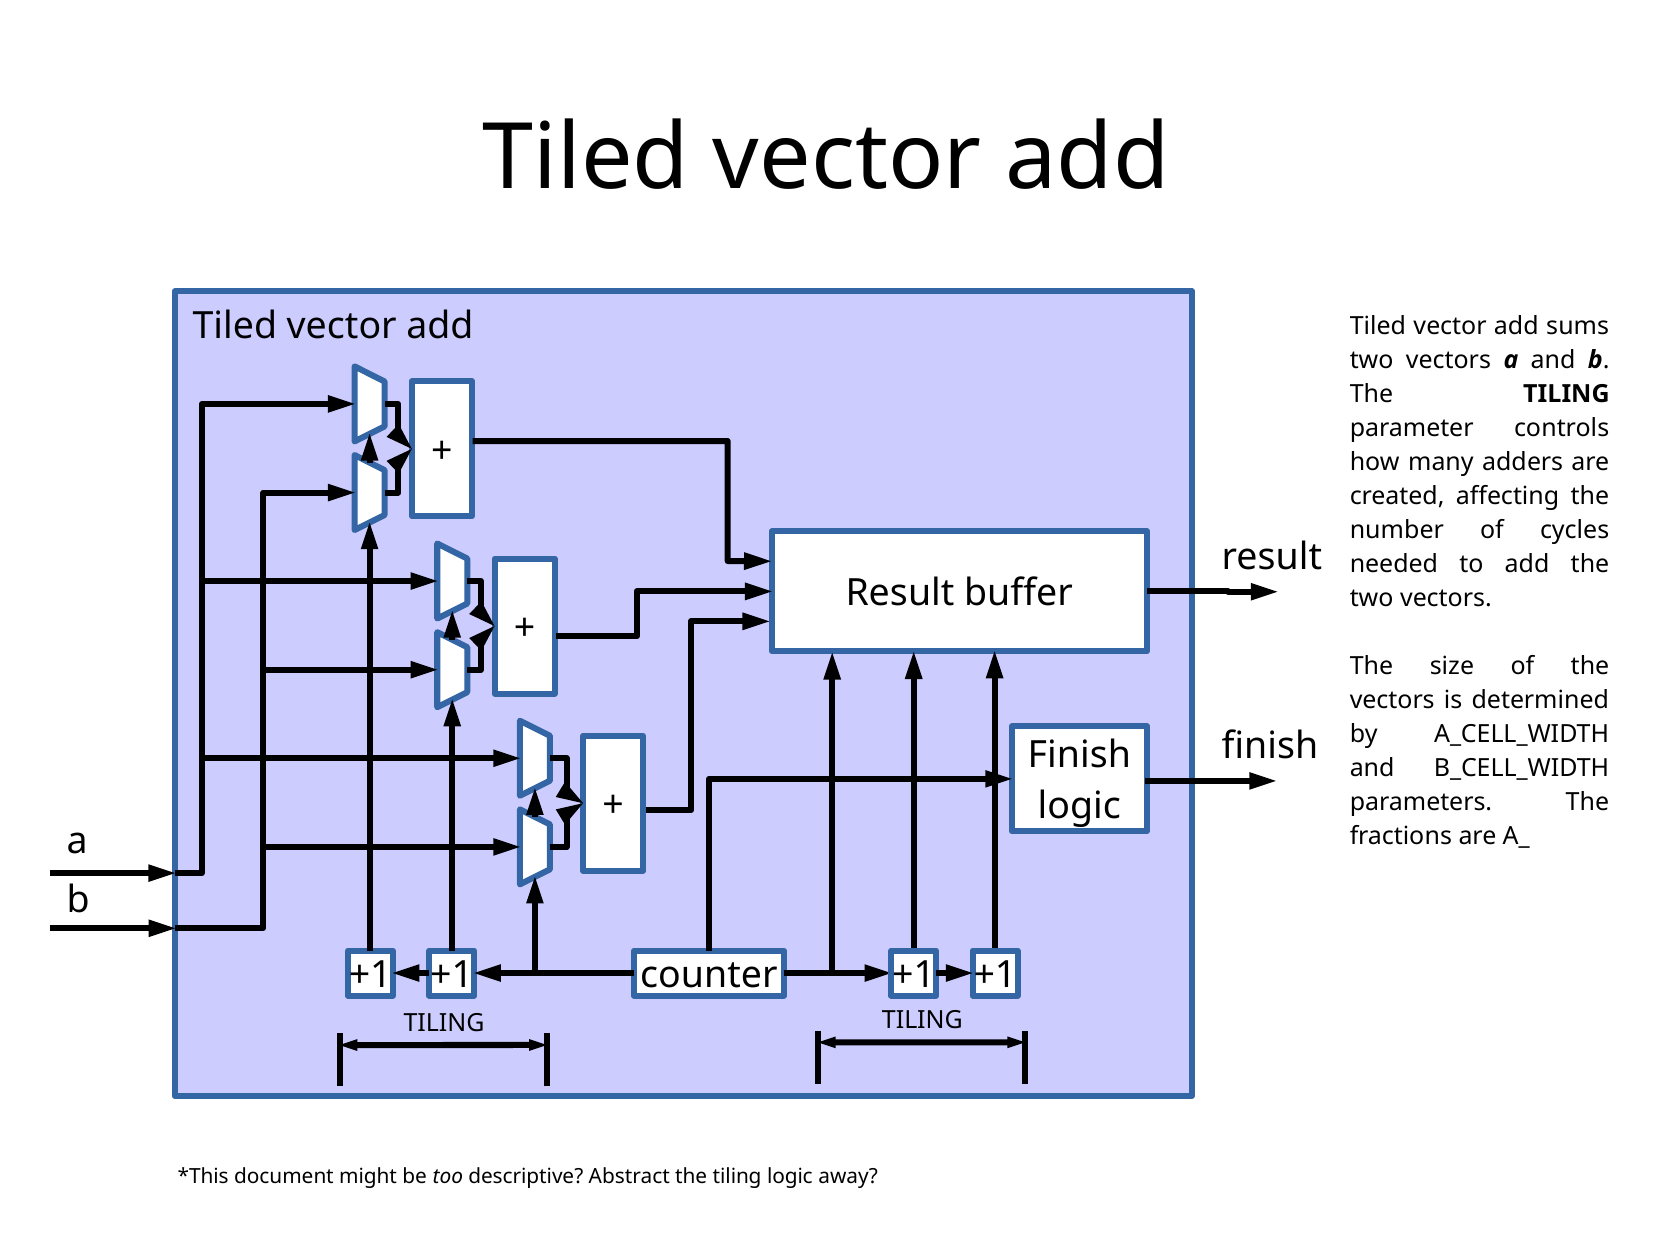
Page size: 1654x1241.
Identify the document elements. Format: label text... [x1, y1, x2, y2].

text_box a [51, 806, 103, 865]
text_box result [1206, 522, 1335, 711]
text_box finish [1206, 711, 1462, 1058]
text_box Tiled vector add [177, 291, 487, 362]
text_box [915, 652, 994, 776]
text_box +1 [429, 950, 475, 996]
text_box [174, 761, 262, 927]
text_box [373, 850, 449, 972]
text_box +1 [891, 950, 937, 996]
text_box [268, 673, 367, 755]
text_box [268, 761, 367, 844]
text_box [833, 652, 913, 776]
text_box [174, 291, 1192, 972]
title Tiled vector add [82, 49, 1571, 257]
text_box [712, 782, 829, 970]
text_box [268, 584, 367, 667]
text_box + [494, 558, 555, 694]
text_box [373, 761, 449, 844]
text_box b [51, 865, 103, 936]
text_box Result buffer [771, 531, 1147, 652]
text_box *This document might be too descriptive? Abstract the tiling logic away? [162, 1154, 888, 1201]
text_box + [411, 381, 472, 517]
text_box +1 [972, 950, 1018, 996]
text_box [917, 782, 992, 972]
text_box Finish logic [1011, 726, 1147, 832]
text_box + [583, 735, 644, 871]
text_box [996, 594, 1192, 778]
text_box [174, 780, 1192, 1096]
text_box [835, 782, 911, 972]
text_box counter [634, 950, 785, 996]
text_box [206, 584, 262, 755]
text_box +1 [347, 950, 393, 996]
text_box Tiled vector add sums two vectors a and b. The TILING parameter controls how many adders are created, affecting the number of cycles needed to add the two vectors. The size of the vectors is determined by A_CELL_WIDTH and B_CELL_WIDTH parameters. The fractions are A_ [1335, 300, 1625, 911]
